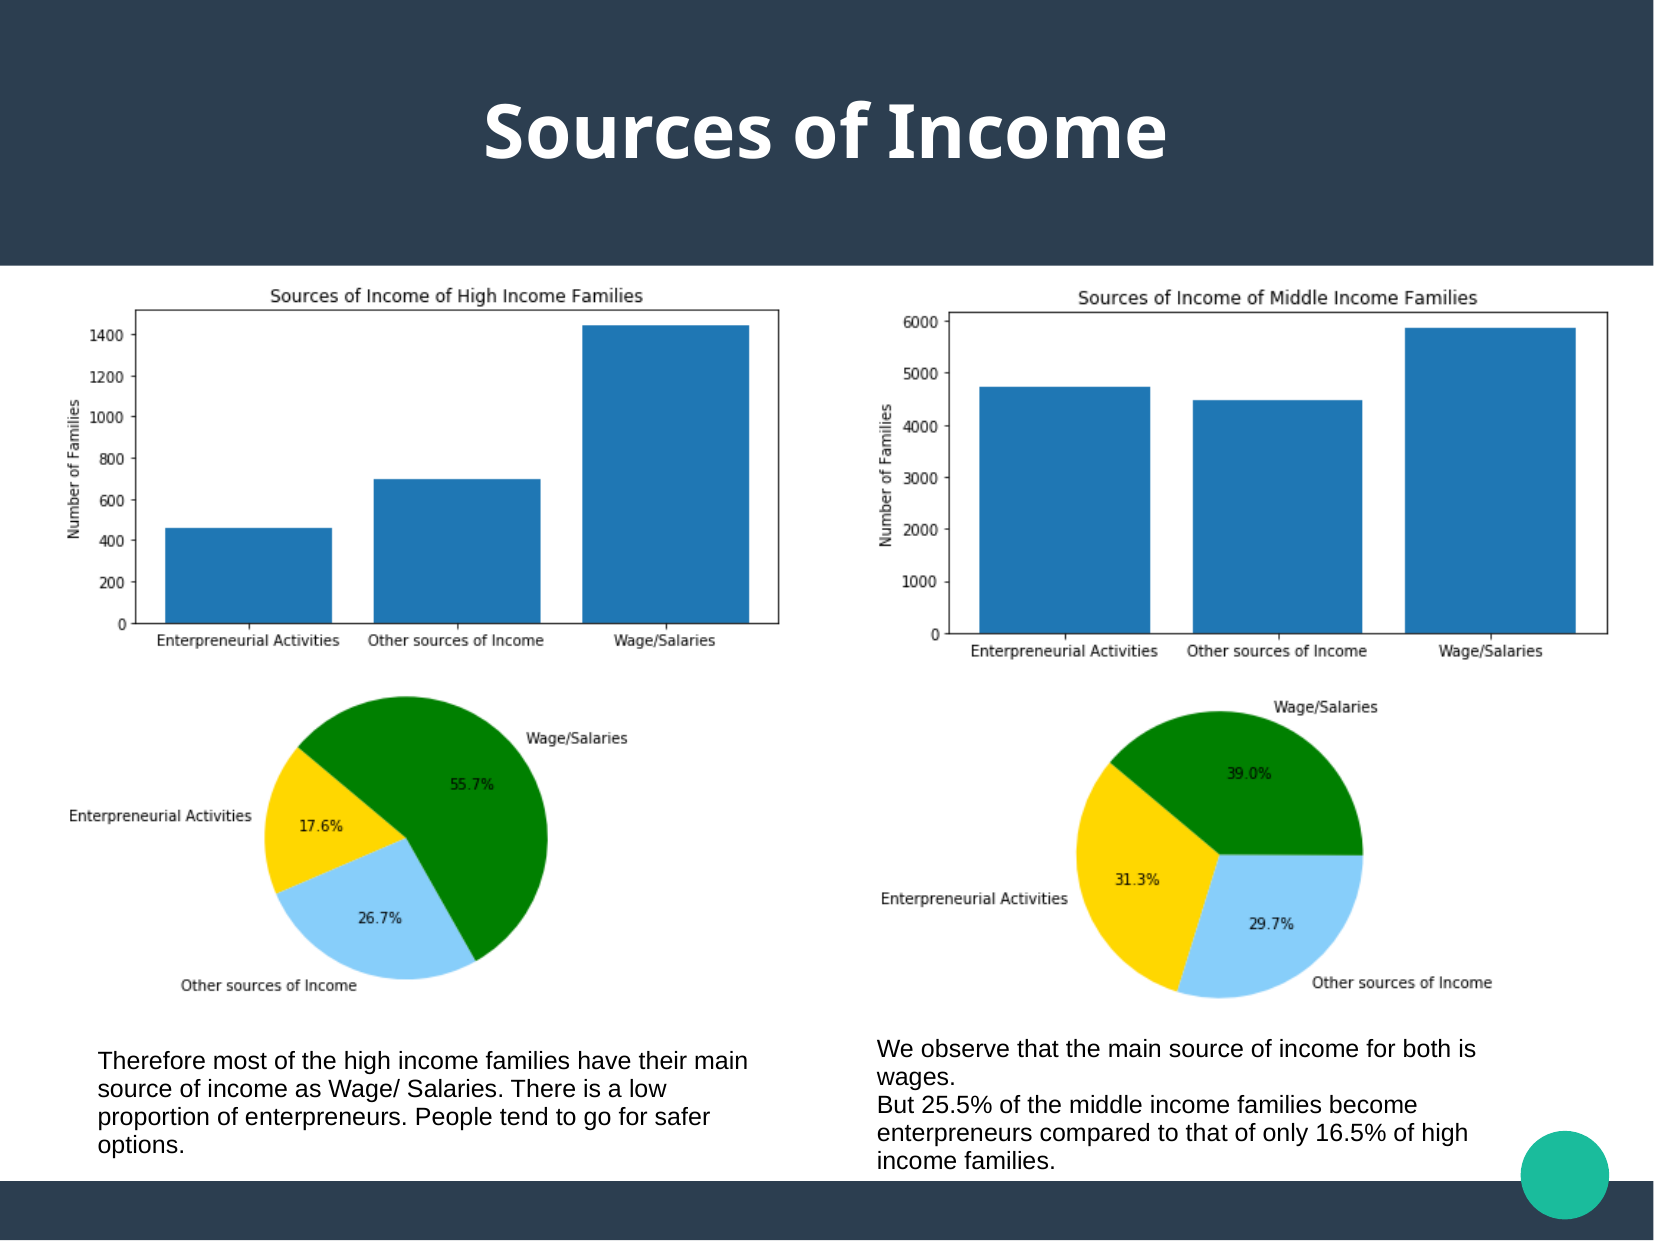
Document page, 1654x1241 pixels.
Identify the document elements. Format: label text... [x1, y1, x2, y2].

text_box Sources of Income [58, 49, 1595, 207]
picture [23, 278, 804, 1040]
text_box Therefore most of the high income families have their main source of income as Wage/ Salaries. There is a low proportion of enterpreneurs. People tend to go for safer options. [82, 1039, 792, 1167]
picture [850, 278, 1632, 1040]
text_box We observe that the main source of income for both is wages. But 25.5% of the middle income families become enterpreneurs compared to that of only 16.5% of high income families. [862, 1027, 1548, 1183]
